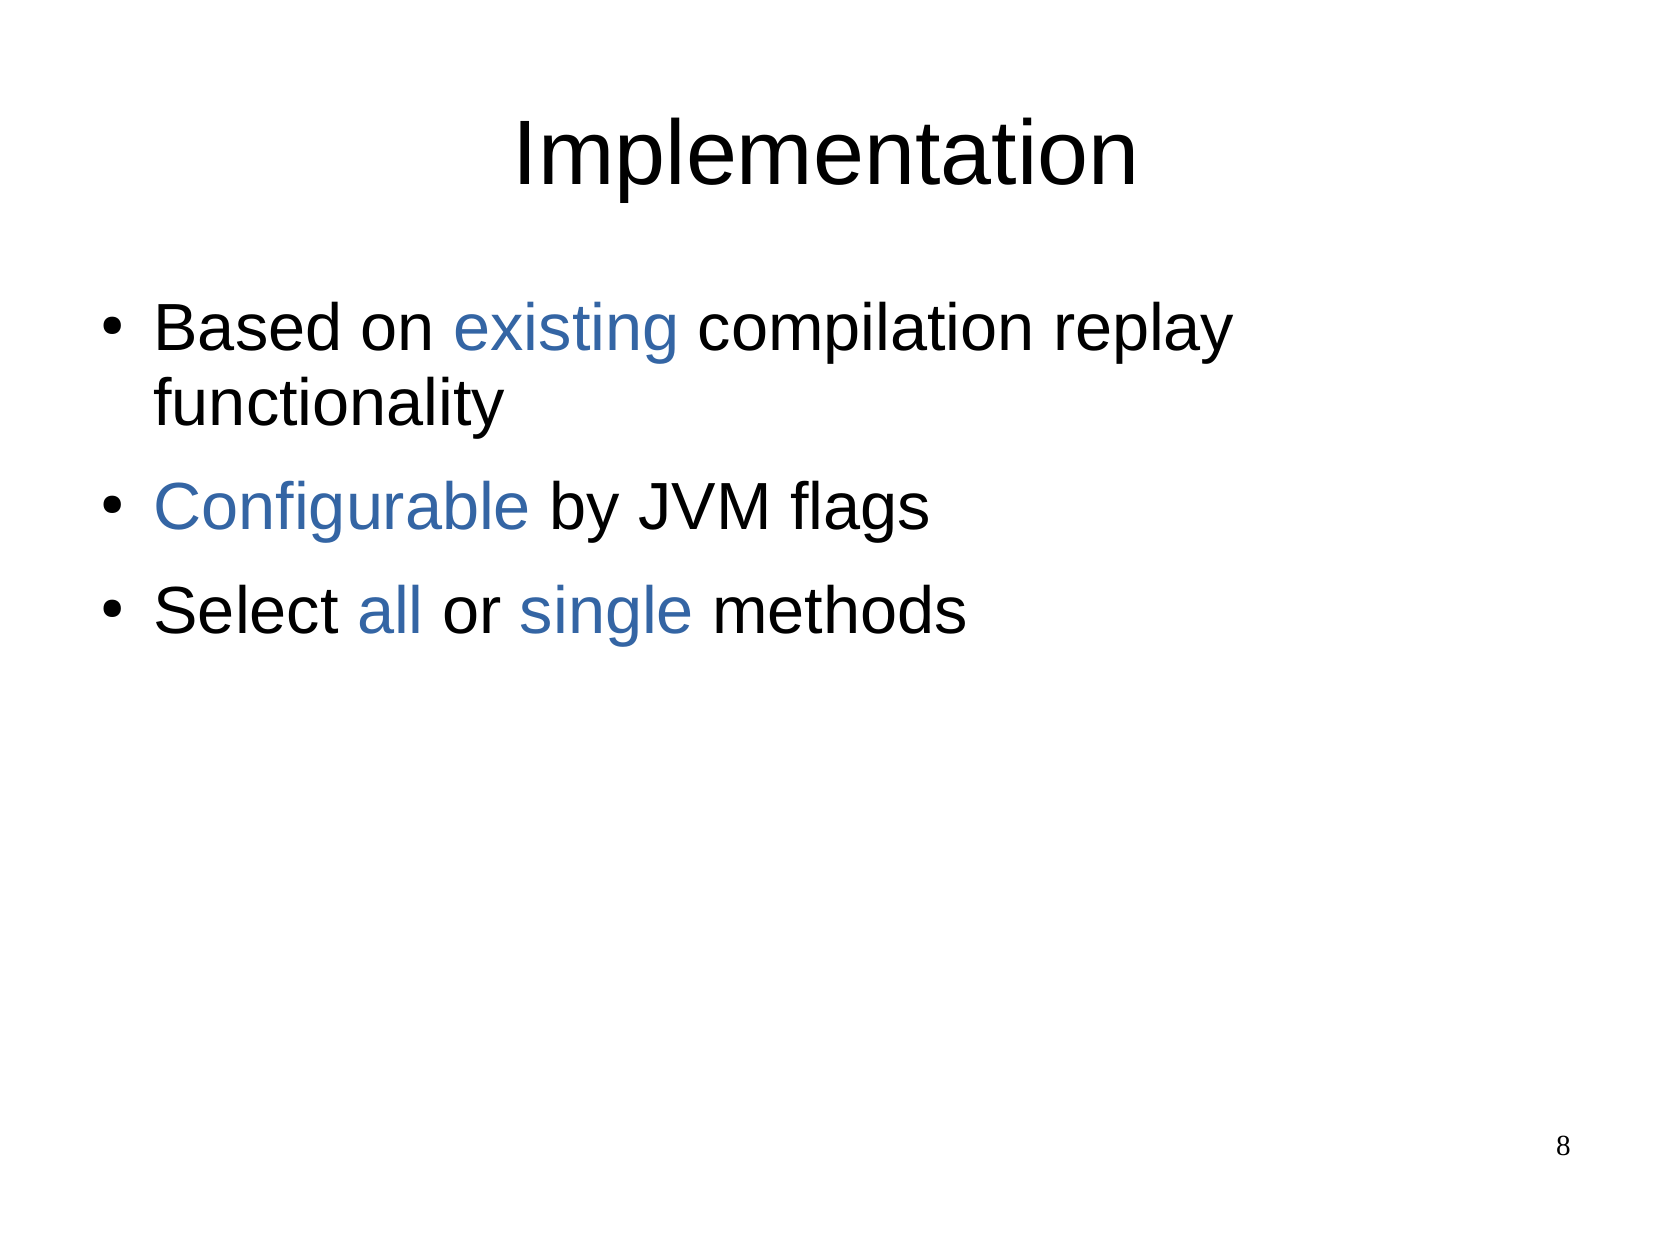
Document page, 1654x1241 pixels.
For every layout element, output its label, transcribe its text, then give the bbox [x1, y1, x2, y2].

title Implementation [82, 49, 1571, 257]
list Based on existing compilation replay functionality Configurable by JVM flags Select all or single methods [82, 290, 1571, 1010]
